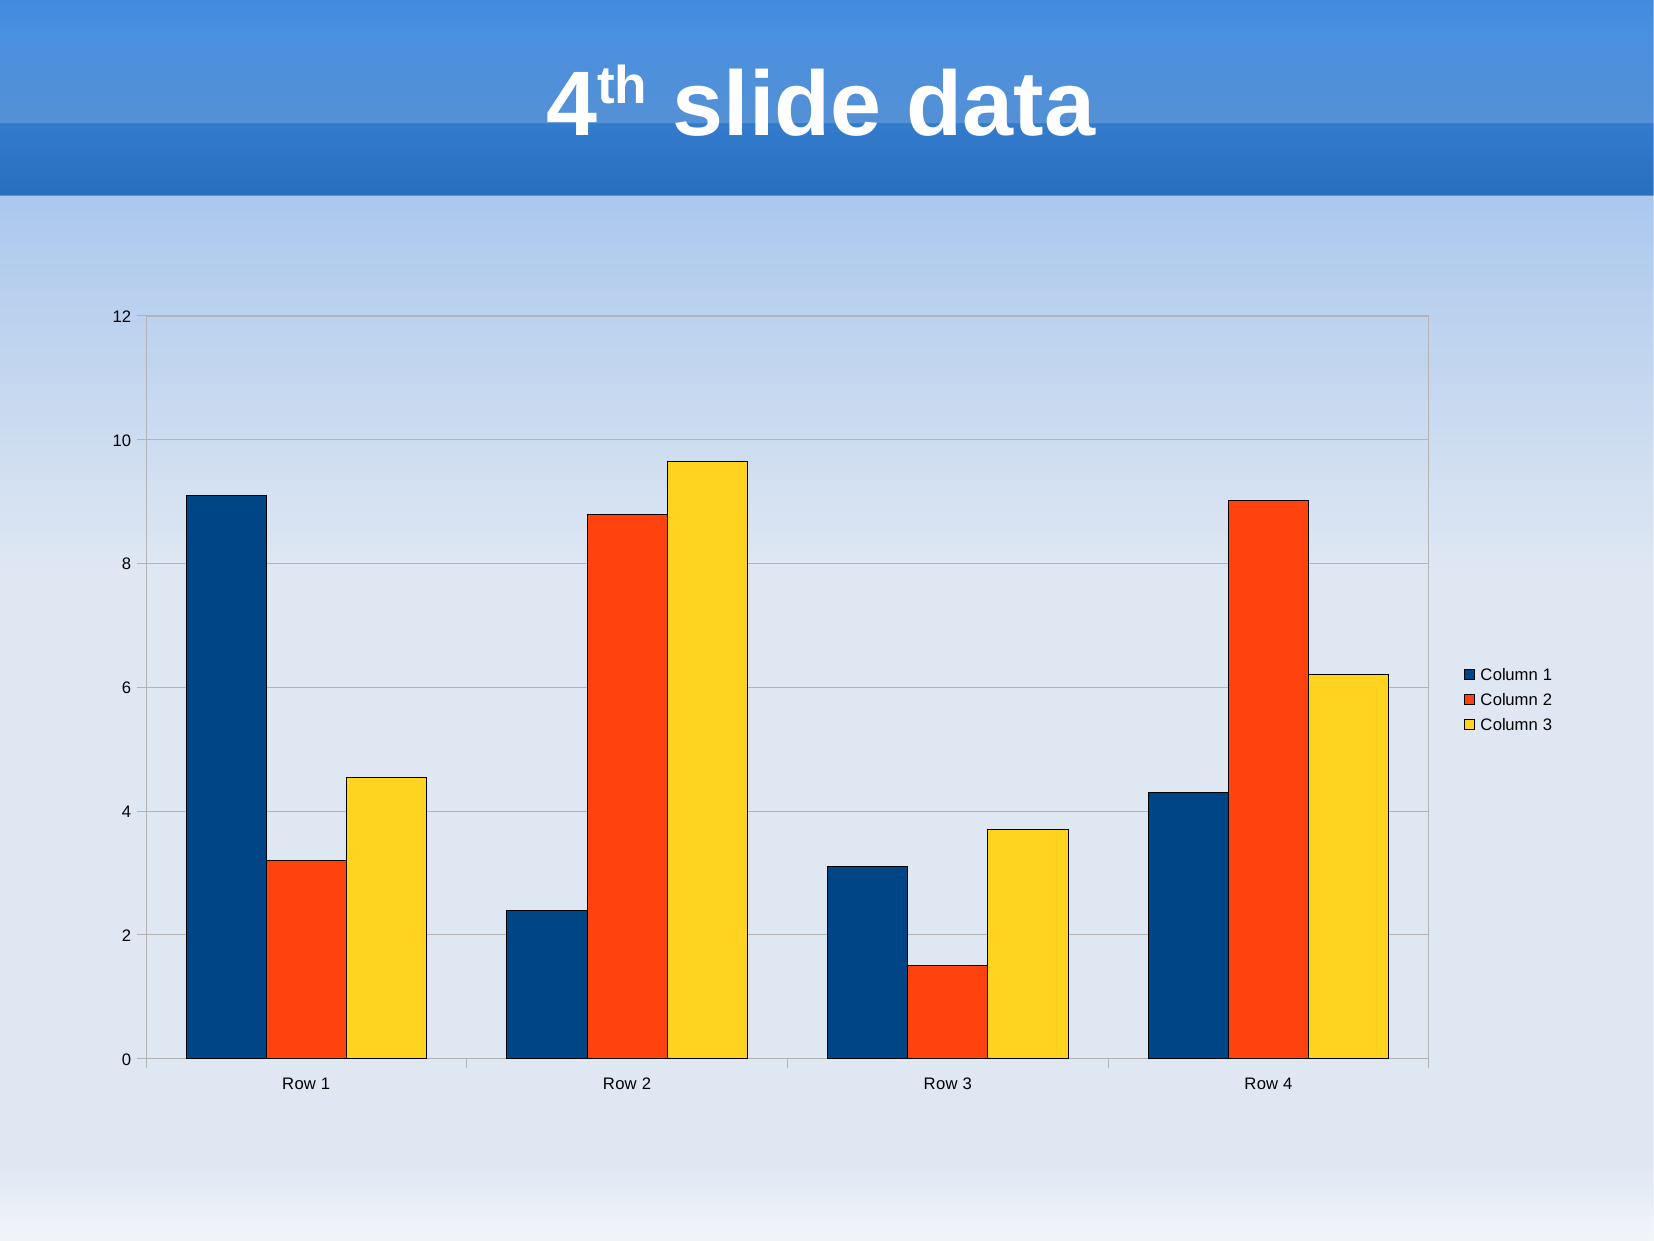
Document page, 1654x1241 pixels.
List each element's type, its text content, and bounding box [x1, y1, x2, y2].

chart [82, 290, 1571, 1109]
title 4th slide data [76, 7, 1565, 200]
picture [0, 0, 1654, 1241]
